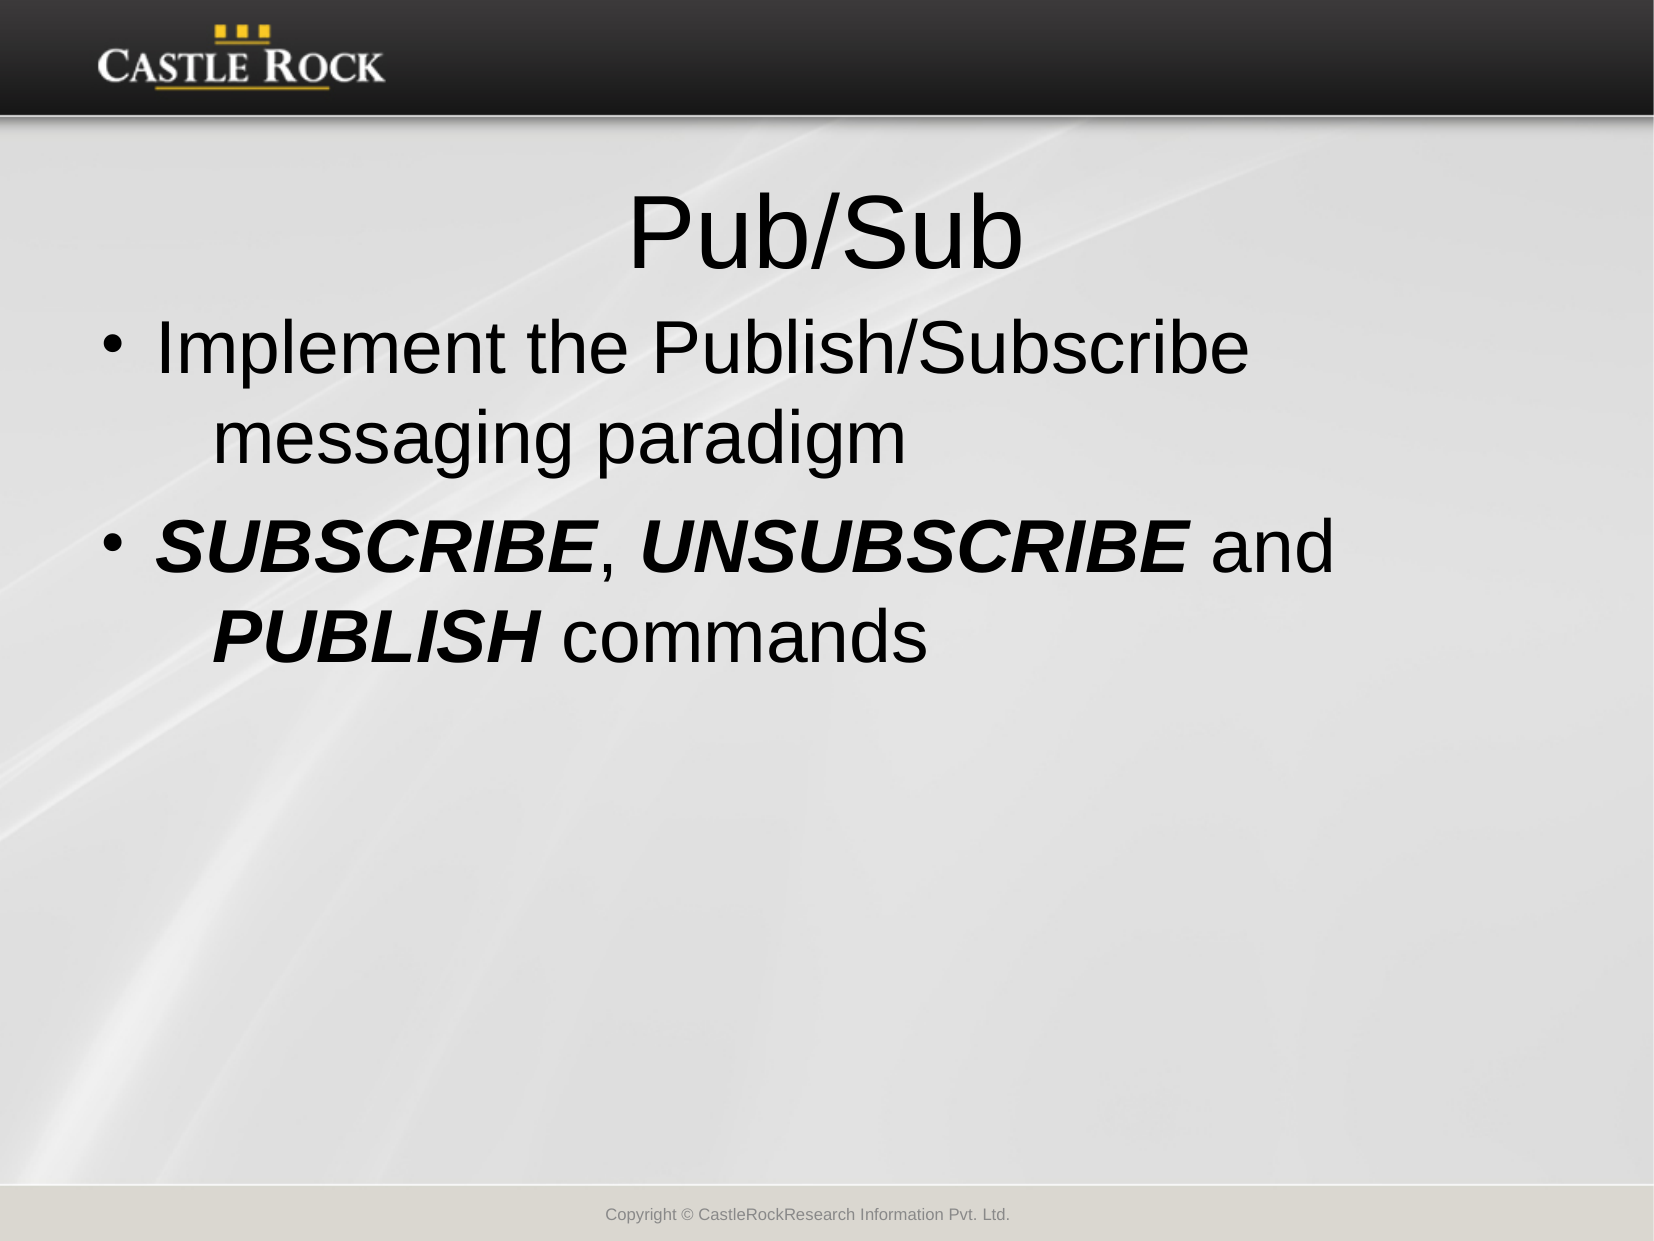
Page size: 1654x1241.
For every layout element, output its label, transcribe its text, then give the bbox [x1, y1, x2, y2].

list Implement the Publish/Subscribe messaging paradigm SUBSCRIBE, UNSUBSCRIBE and PUBLISH commands [82, 290, 1571, 1111]
picture [0, 0, 1654, 1241]
title Pub/Sub [82, 116, 1570, 290]
